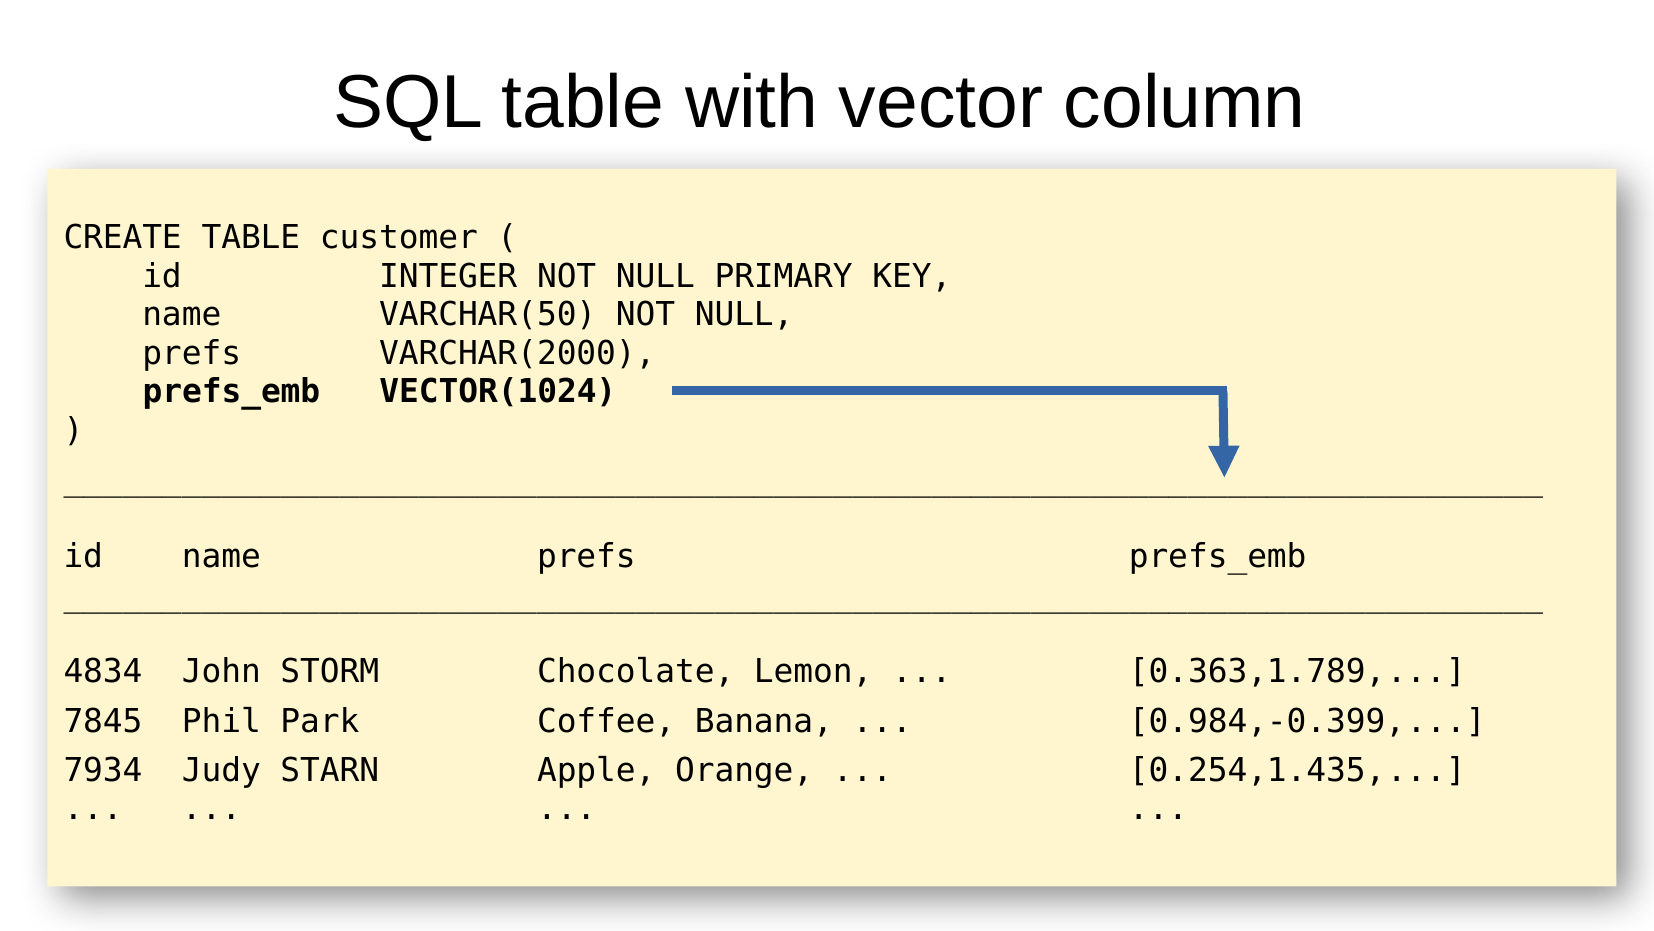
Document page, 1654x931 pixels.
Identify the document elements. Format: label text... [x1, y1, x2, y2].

title SQL table with vector column [76, 23, 1565, 154]
list CREATE TABLE customer ( id INTEGER NOT NULL PRIMARY KEY, name VARCHAR(50) NOT NULL, prefs VARCHAR(2000), prefs_emb VECTOR(1024) ) ___________________________________________________________________________ id name prefs prefs_emb ___________________________________________________________________________ 4834 John STORM Chocolate, Lemon, ... [0.363,1.789,...] 7845 Phil Park Coffee, Banana, ... [0.984,-0.399,...] 7934 Judy STARN Apple, Orange, ... [0.254,1.435,...] ... ... ... ... [47, 168, 1617, 887]
